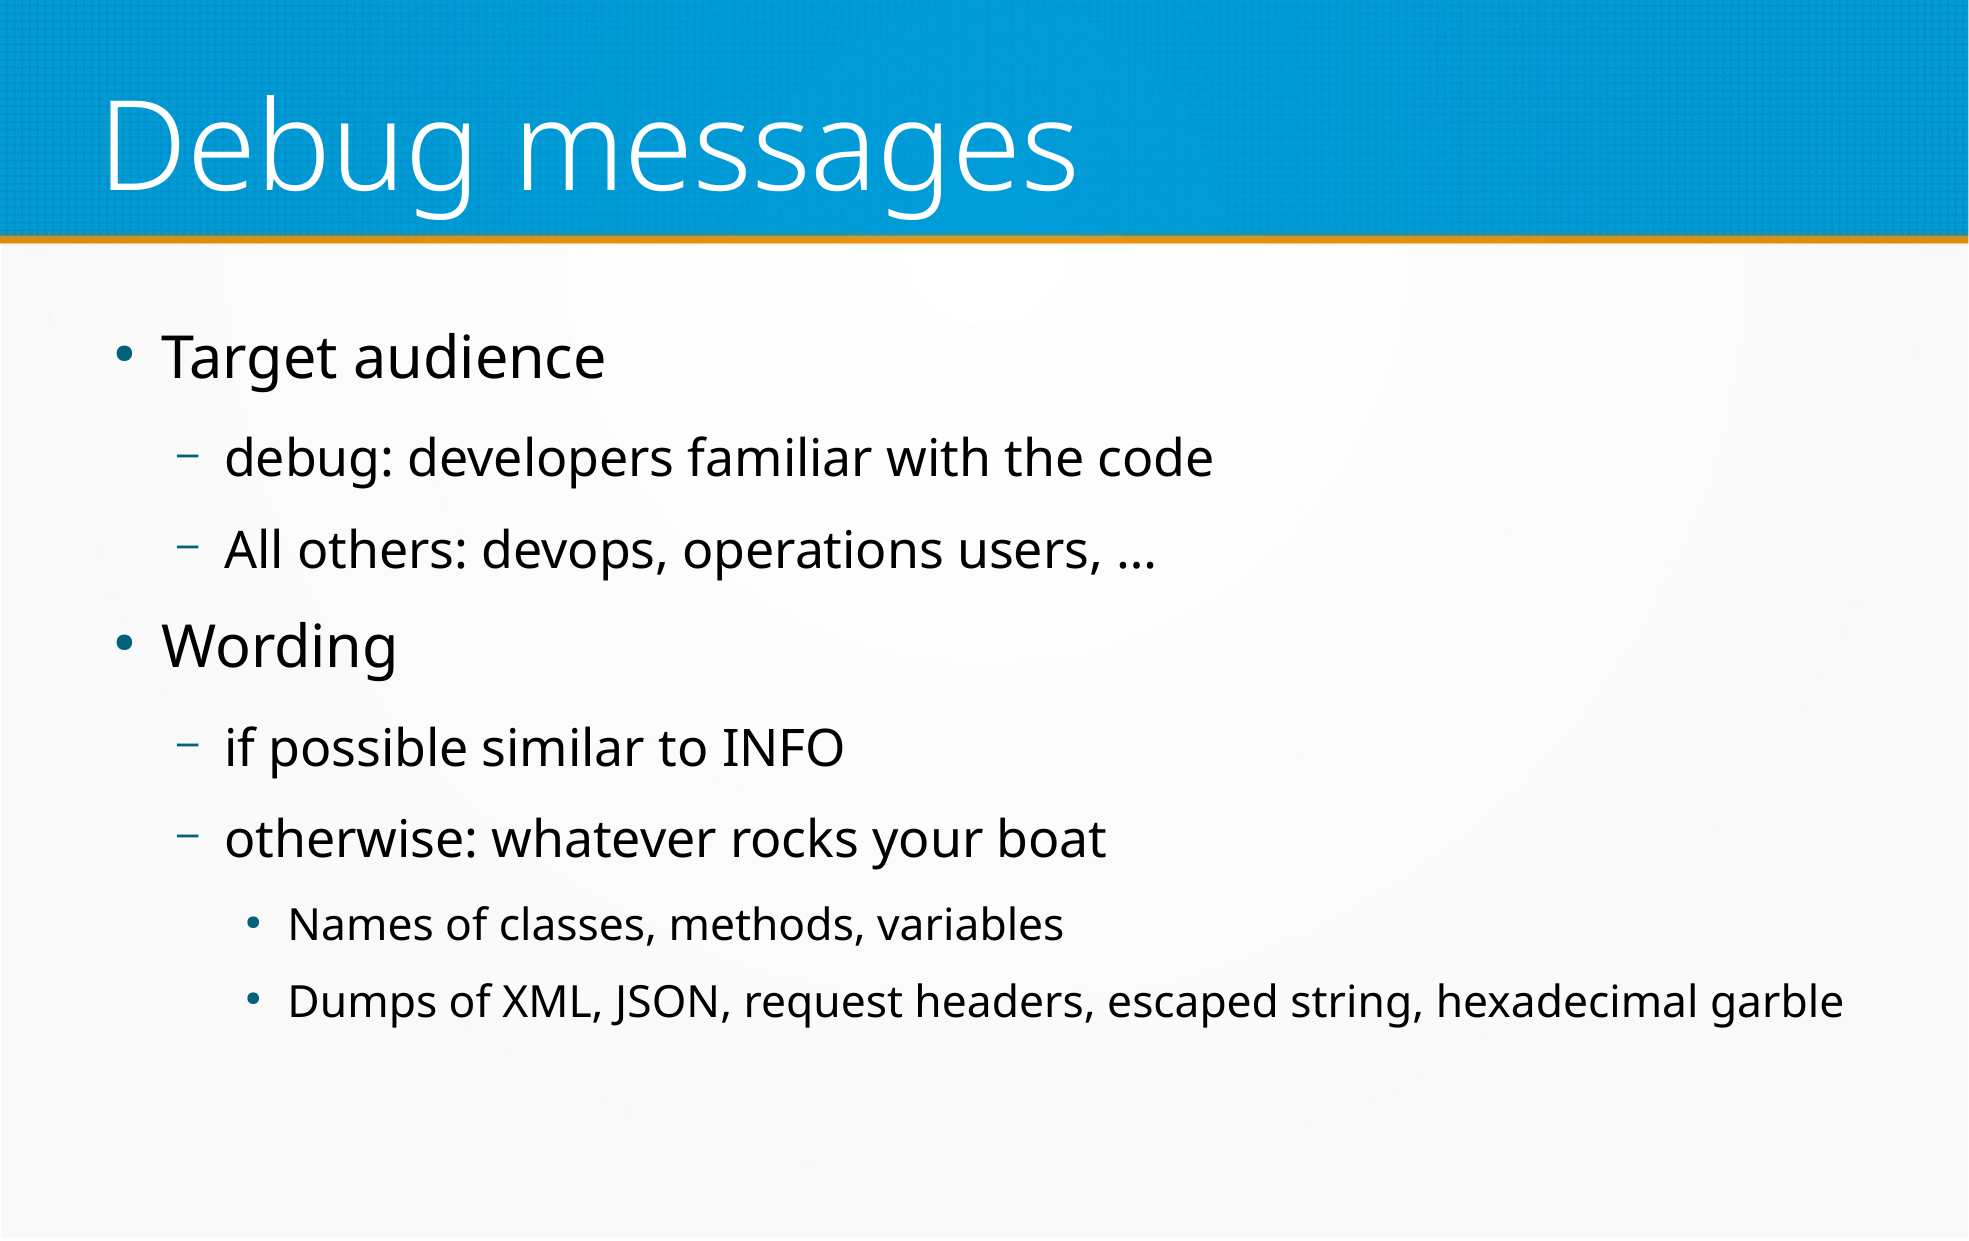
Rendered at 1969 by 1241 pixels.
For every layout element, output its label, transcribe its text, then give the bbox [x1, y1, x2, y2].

title Debug messages [98, 19, 1870, 227]
list Target audience debug: developers familiar with the code All others: devops, operations users, … Wording if possible similar to INFO otherwise: whatever rocks your boat Names of classes, methods, variables Dumps of XML, JSON, request headers, escaped string, hexadecimal garble [98, 315, 1861, 1099]
picture [0, 233, 1969, 1241]
